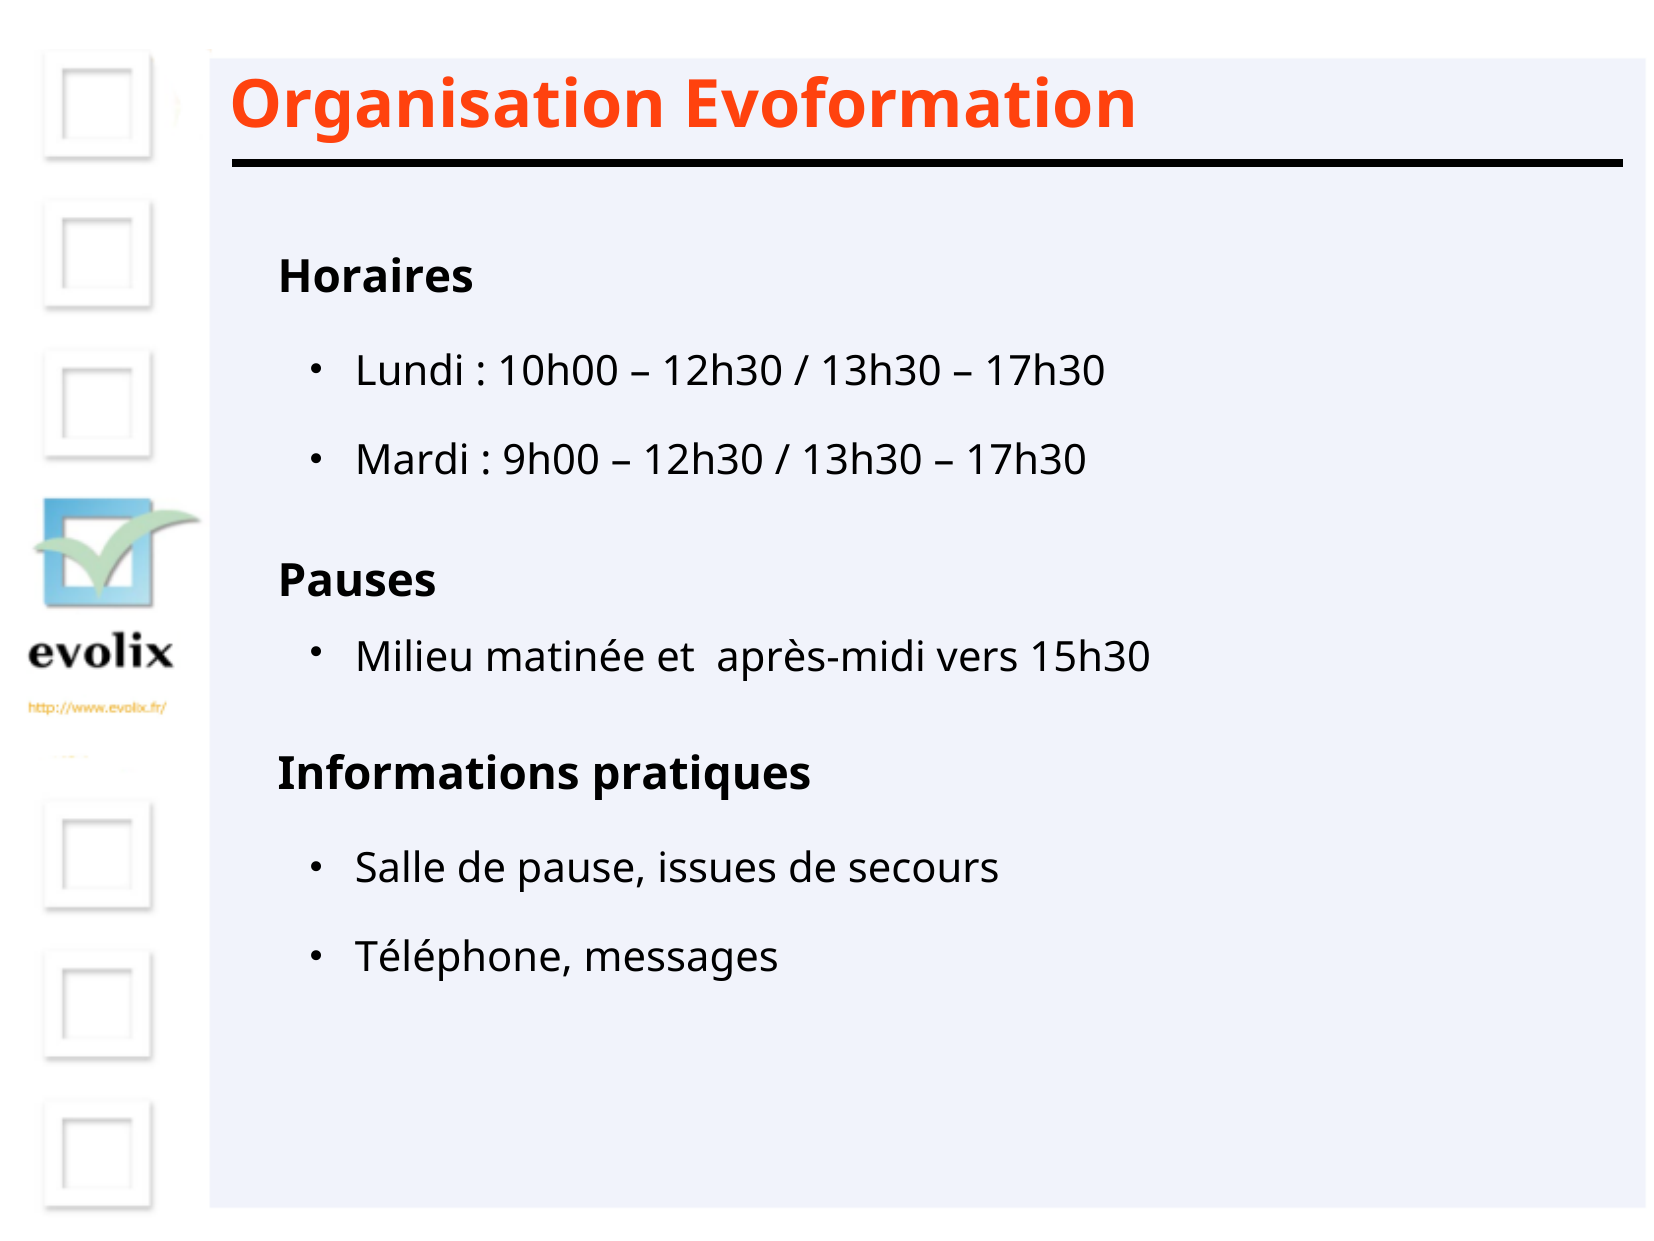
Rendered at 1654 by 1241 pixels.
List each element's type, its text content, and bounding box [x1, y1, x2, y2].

title Organisation Evoformation [229, 39, 1483, 163]
list Horaires Lundi : 10h00 – 12h30 / 13h30 – 17h30 Mardi : 9h00 – 12h30 / 13h30 – 17h30 Pauses Milieu matinée et après-midi vers 15h30 Informations pratiques Salle de pause, issues de secours Téléphone, messages [198, 206, 1576, 1186]
picture [0, 49, 1654, 1218]
